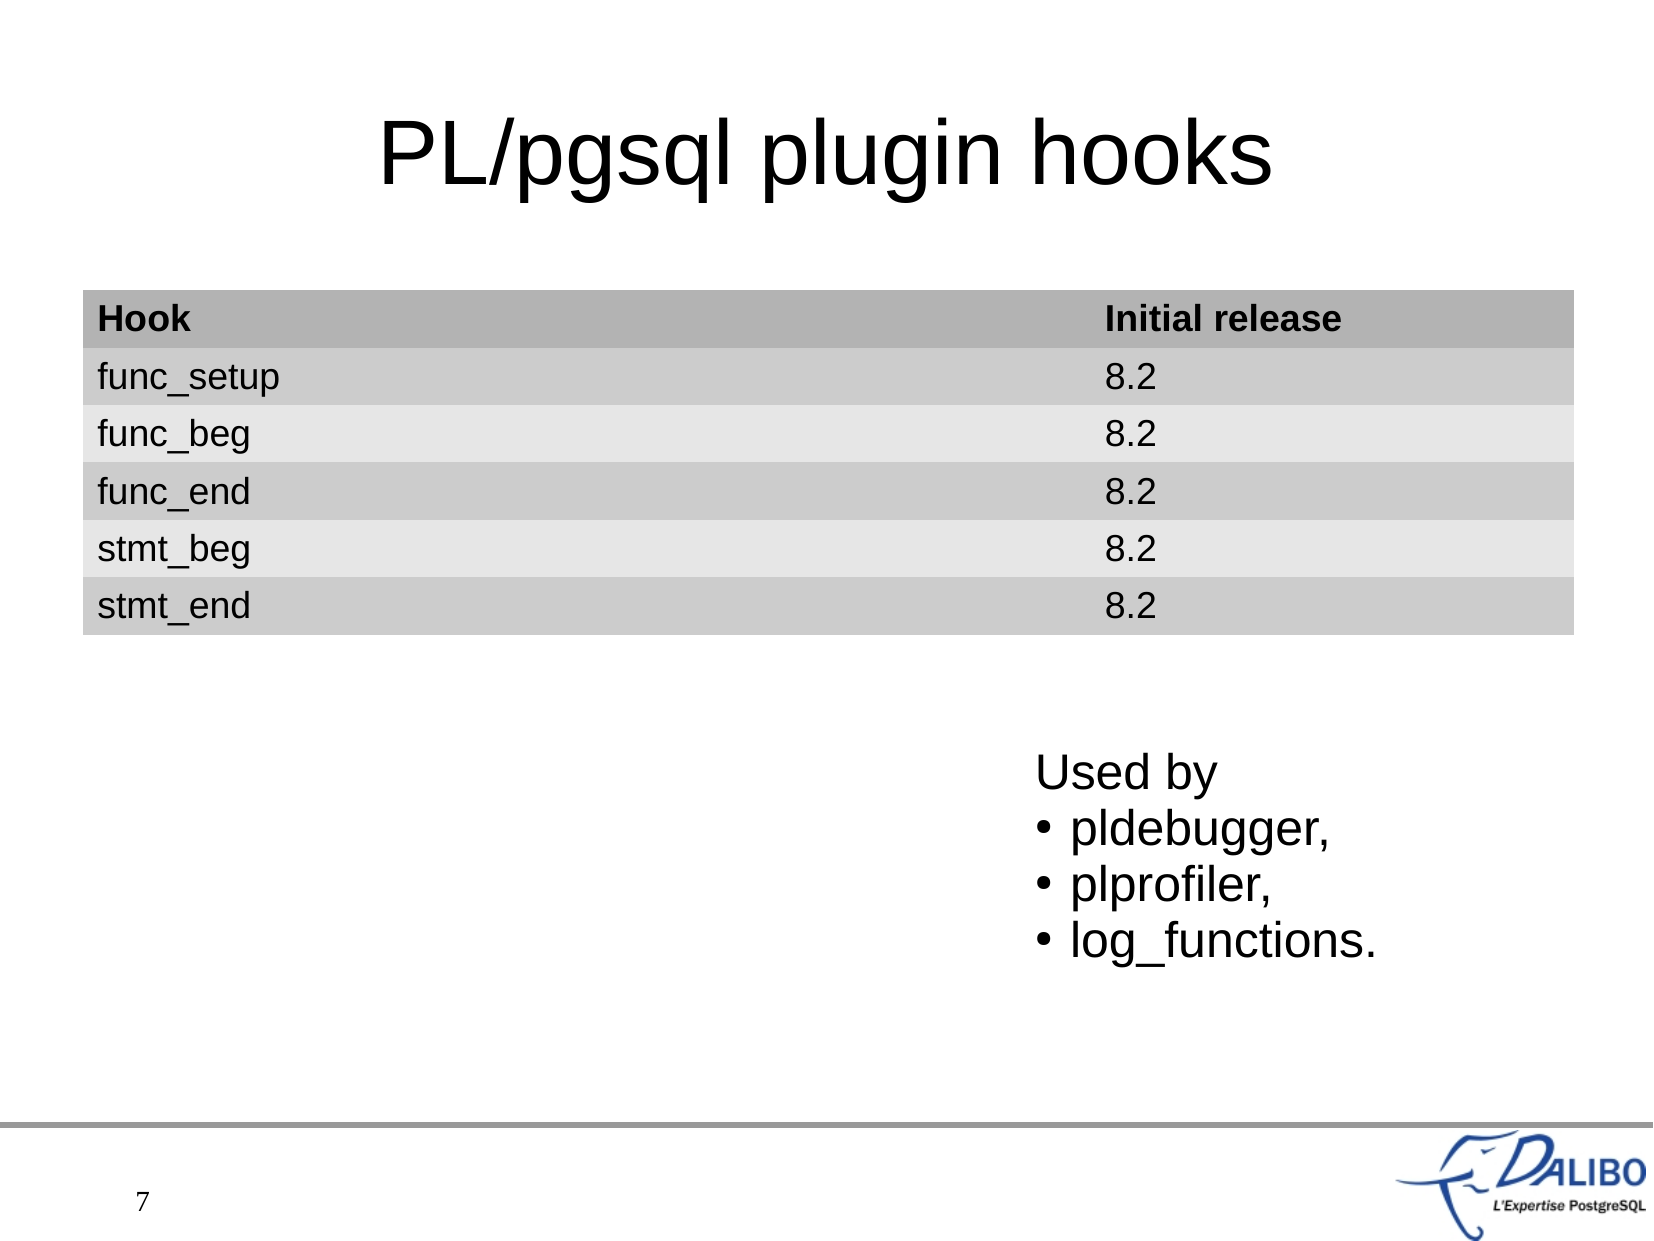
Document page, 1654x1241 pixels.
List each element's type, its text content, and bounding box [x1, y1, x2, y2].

table_cell 8.2 [1090, 577, 1574, 635]
table_cell 8.2 [1090, 348, 1574, 405]
table_cell func_setup [83, 348, 1090, 405]
text_box Used by pldebugger, plprofiler, log_functions. [1020, 737, 1441, 976]
table_cell 8.2 [1090, 462, 1574, 520]
picture [1395, 1130, 1646, 1241]
table_header Hook [83, 290, 1090, 348]
table_cell 8.2 [1090, 405, 1574, 462]
table_cell 8.2 [1090, 520, 1574, 577]
table_cell stmt_beg [83, 520, 1090, 577]
table_cell stmt_end [83, 577, 1090, 635]
title PL/pgsql plugin hooks [82, 49, 1571, 257]
table_cell func_end [83, 462, 1090, 520]
table_header Initial release [1090, 290, 1574, 348]
table_cell func_beg [83, 405, 1090, 462]
